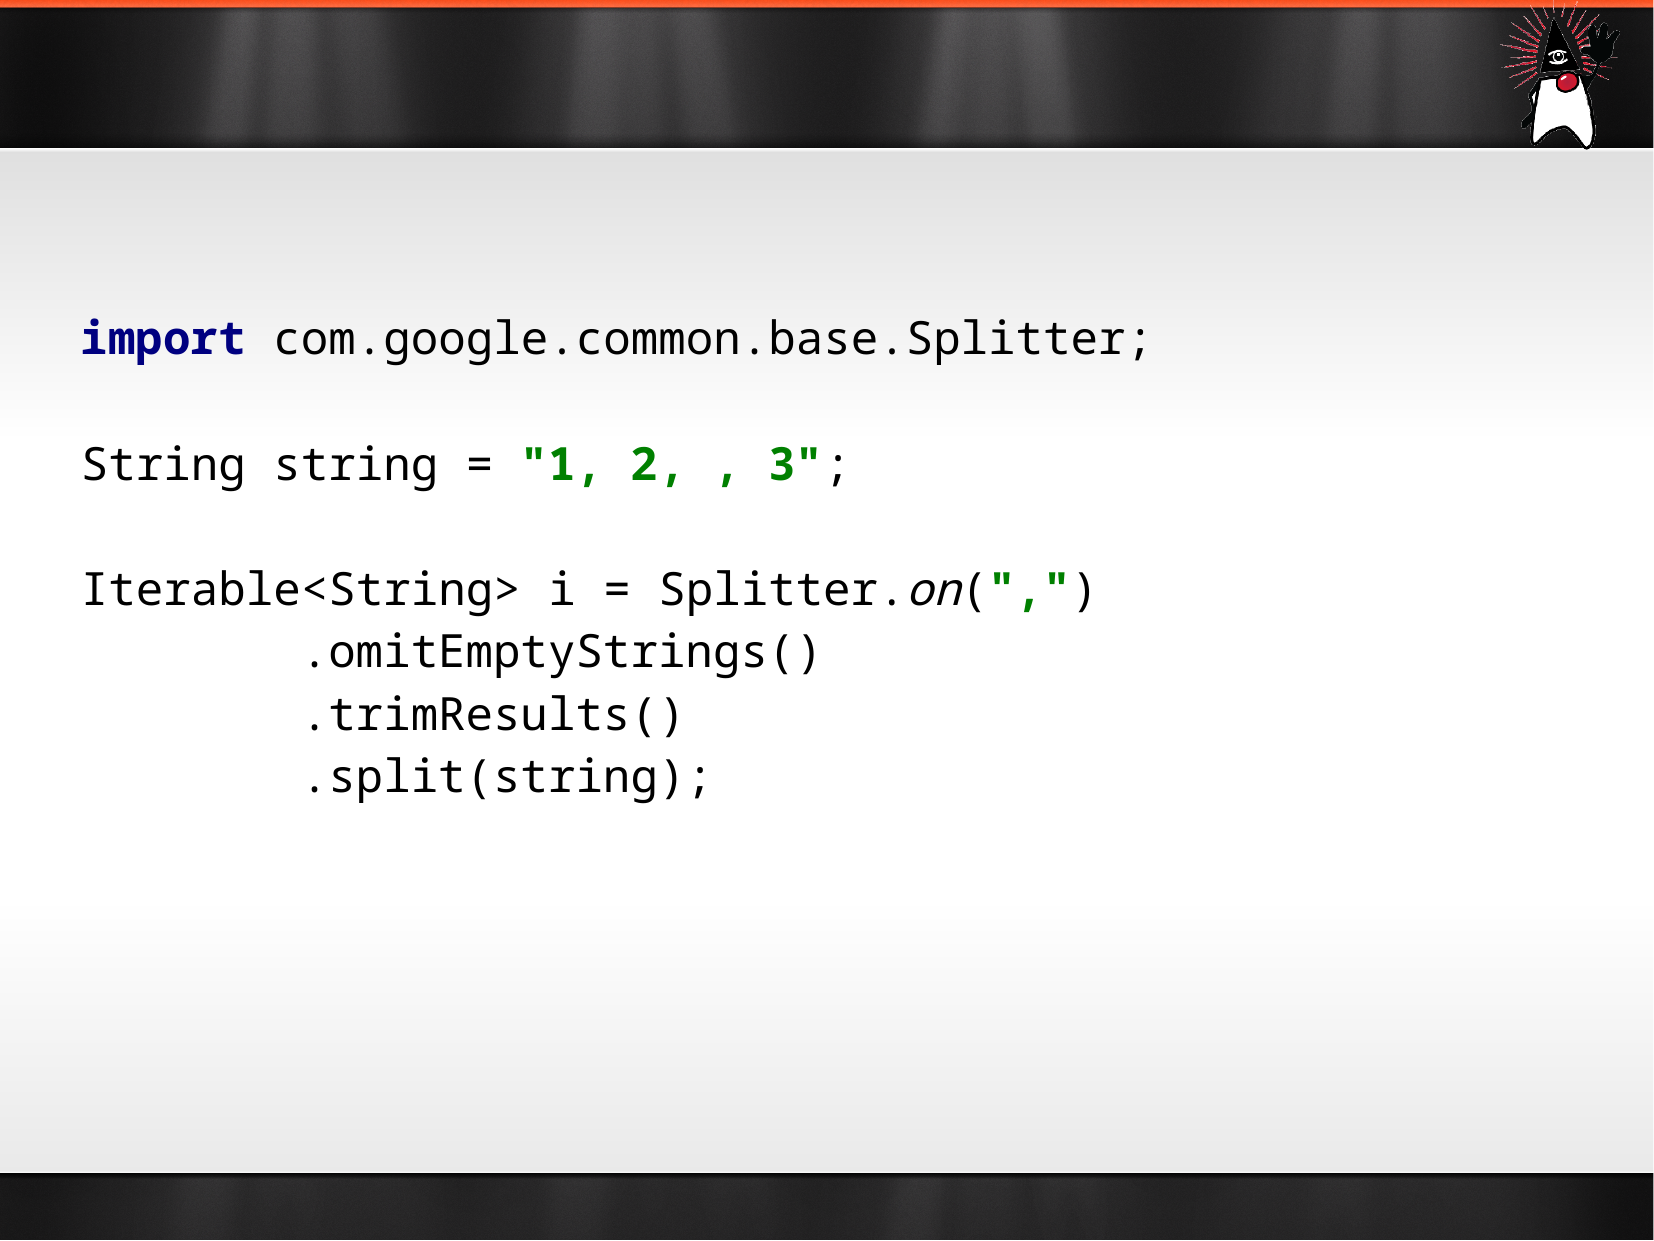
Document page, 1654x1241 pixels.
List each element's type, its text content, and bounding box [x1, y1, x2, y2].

subtitle import com.google.common.base.Splitter; String string = "1, 2, , 3"; Iterable<String> i = Splitter.on(",") .omitEmptyStrings() .trimResults() .split(string); [80, 305, 1654, 1125]
picture [0, 0, 1654, 1240]
